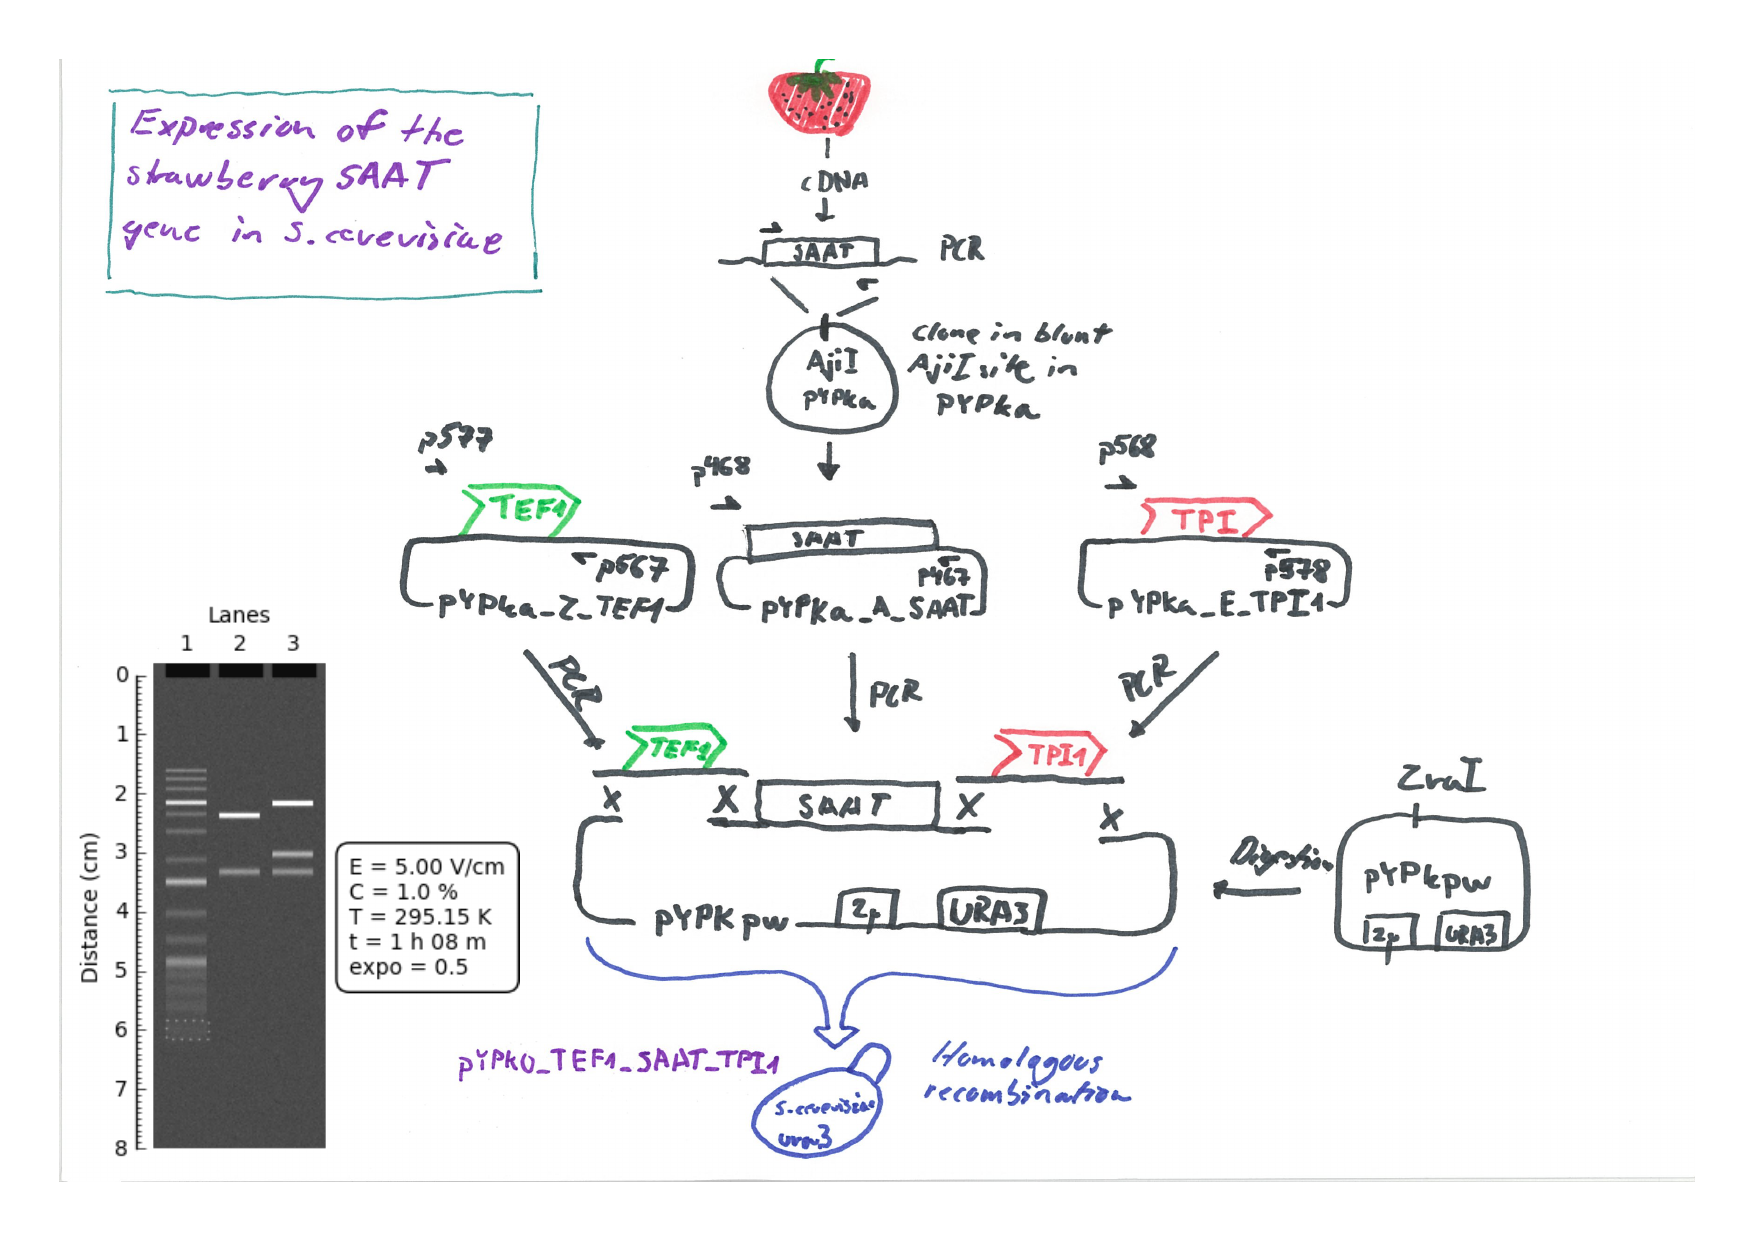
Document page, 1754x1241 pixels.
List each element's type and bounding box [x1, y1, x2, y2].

picture [59, 59, 1695, 1182]
